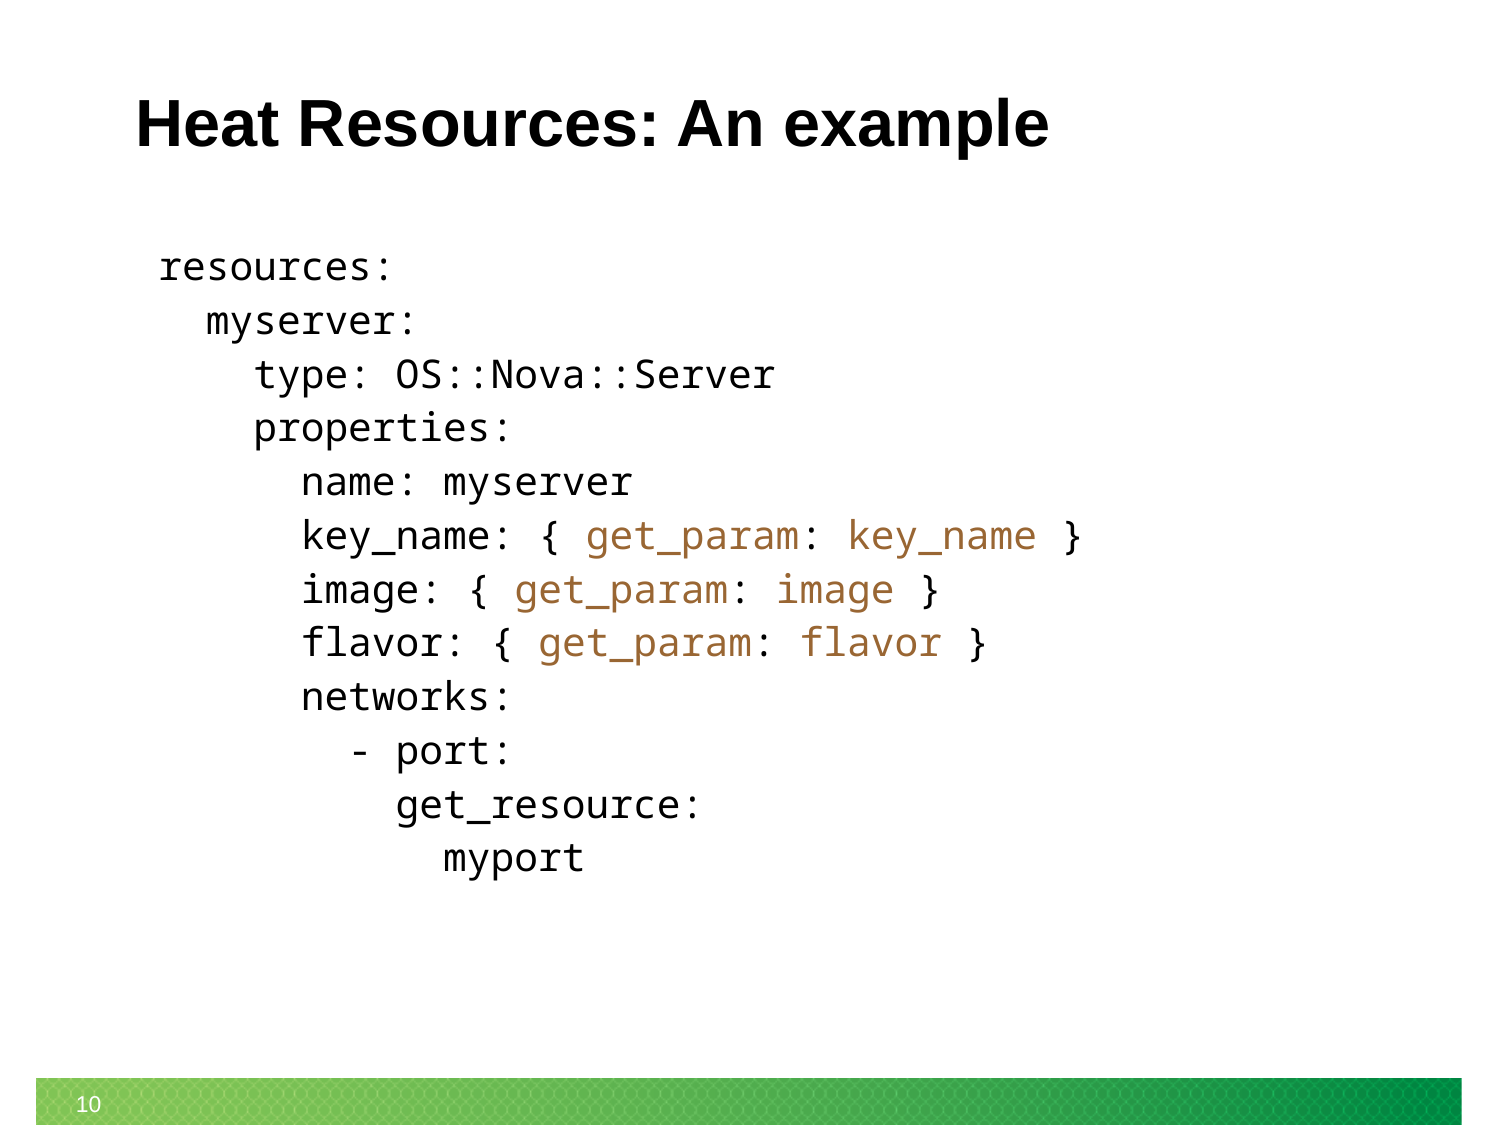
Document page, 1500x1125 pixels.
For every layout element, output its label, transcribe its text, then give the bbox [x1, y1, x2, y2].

title Heat Resources: An example [135, 41, 1372, 204]
picture [36, 1078, 1462, 1125]
list resources: myserver: type: OS::Nova::Server properties: name: myserver key_name: { get_param: key_name } image: { get_param: image } flavor: { get_param: flavor } networks: - port: get_resource: myport [135, 238, 1372, 892]
